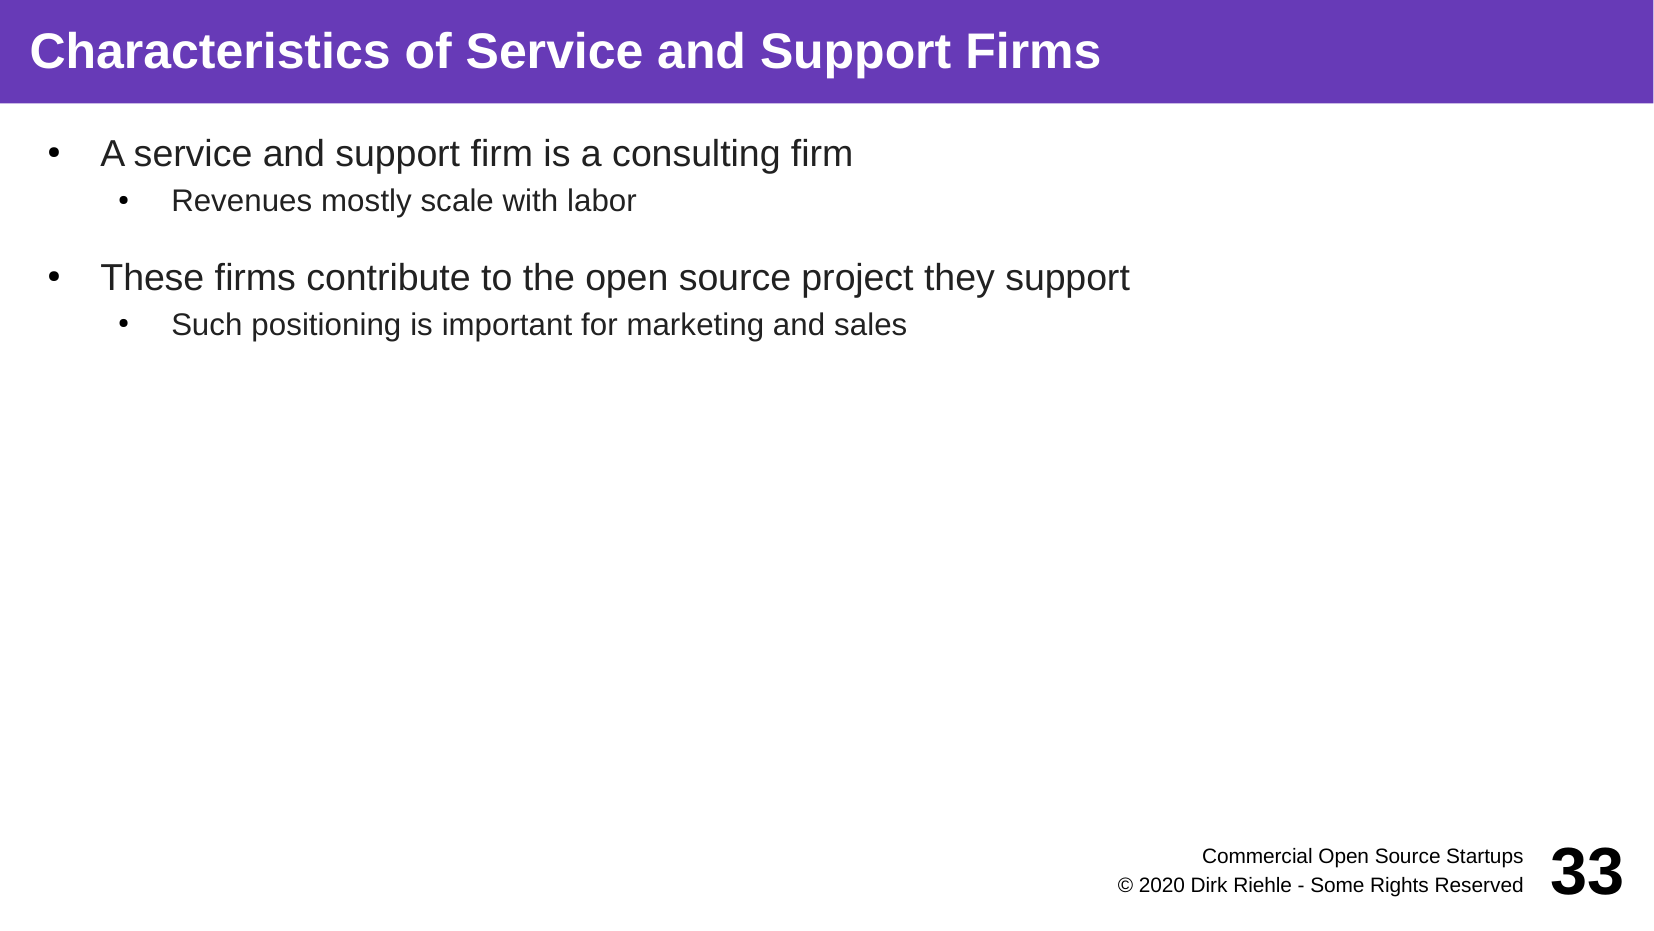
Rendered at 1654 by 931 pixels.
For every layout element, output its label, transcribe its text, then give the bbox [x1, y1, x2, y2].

title Characteristics of Service and Support Firms [0, 0, 1654, 104]
list A service and support firm is a consulting firm Revenues mostly scale with labor These firms contribute to the open source project they support Such positioning is important for marketing and sales [29, 132, 1625, 813]
